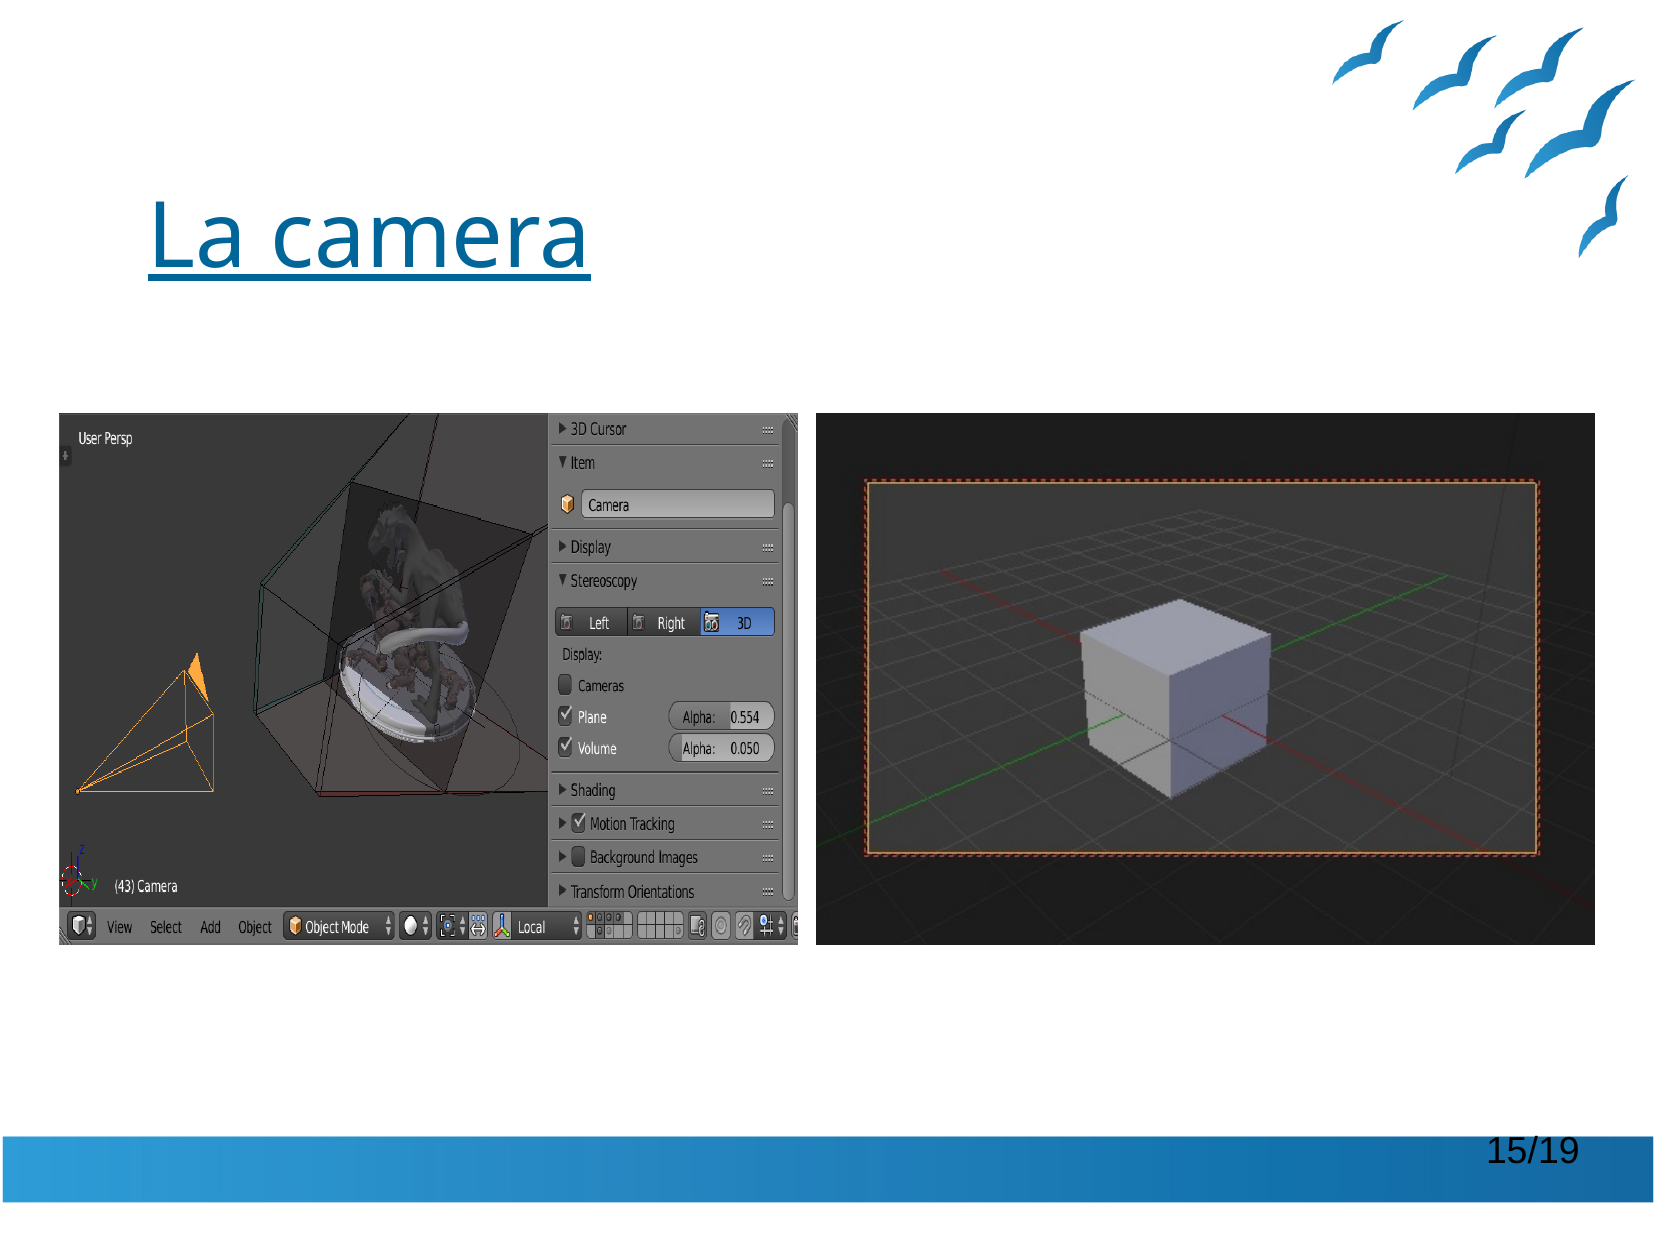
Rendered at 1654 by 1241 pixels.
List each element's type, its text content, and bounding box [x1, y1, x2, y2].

text_box <numéro>/19 [1471, 1122, 1654, 1193]
title La camera [147, 173, 1506, 290]
picture [0, 0, 1654, 1241]
